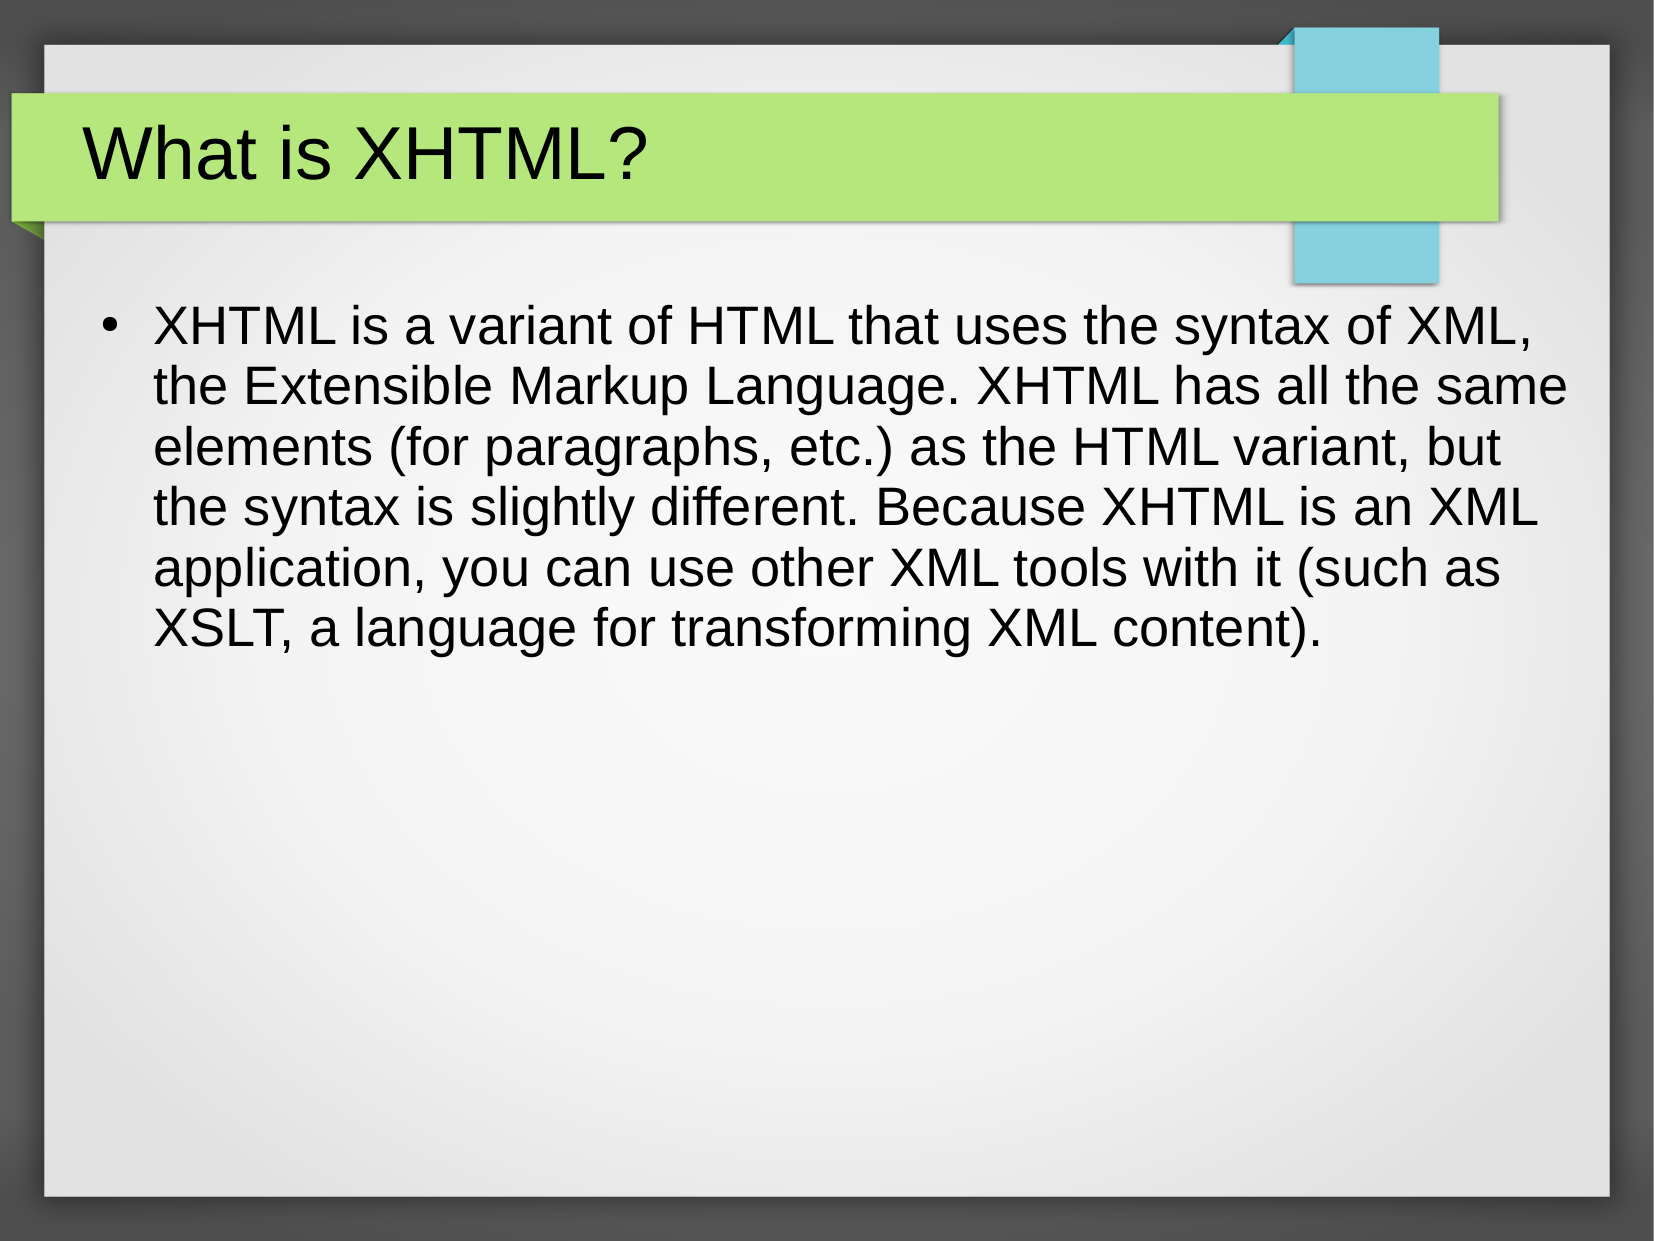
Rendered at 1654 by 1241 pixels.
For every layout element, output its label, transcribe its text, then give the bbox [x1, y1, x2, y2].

picture [0, 0, 1654, 1241]
title What is XHTML? [82, 94, 1264, 213]
list XHTML is a variant of HTML that uses the syntax of XML, the Extensible Markup Language. XHTML has all the same elements (for paragraphs, etc.) as the HTML variant, but the syntax is slightly different. Because XHTML is an XML application, you can use other XML tools with it (such as XSLT, a language for transforming XML content). [82, 295, 1571, 1015]
